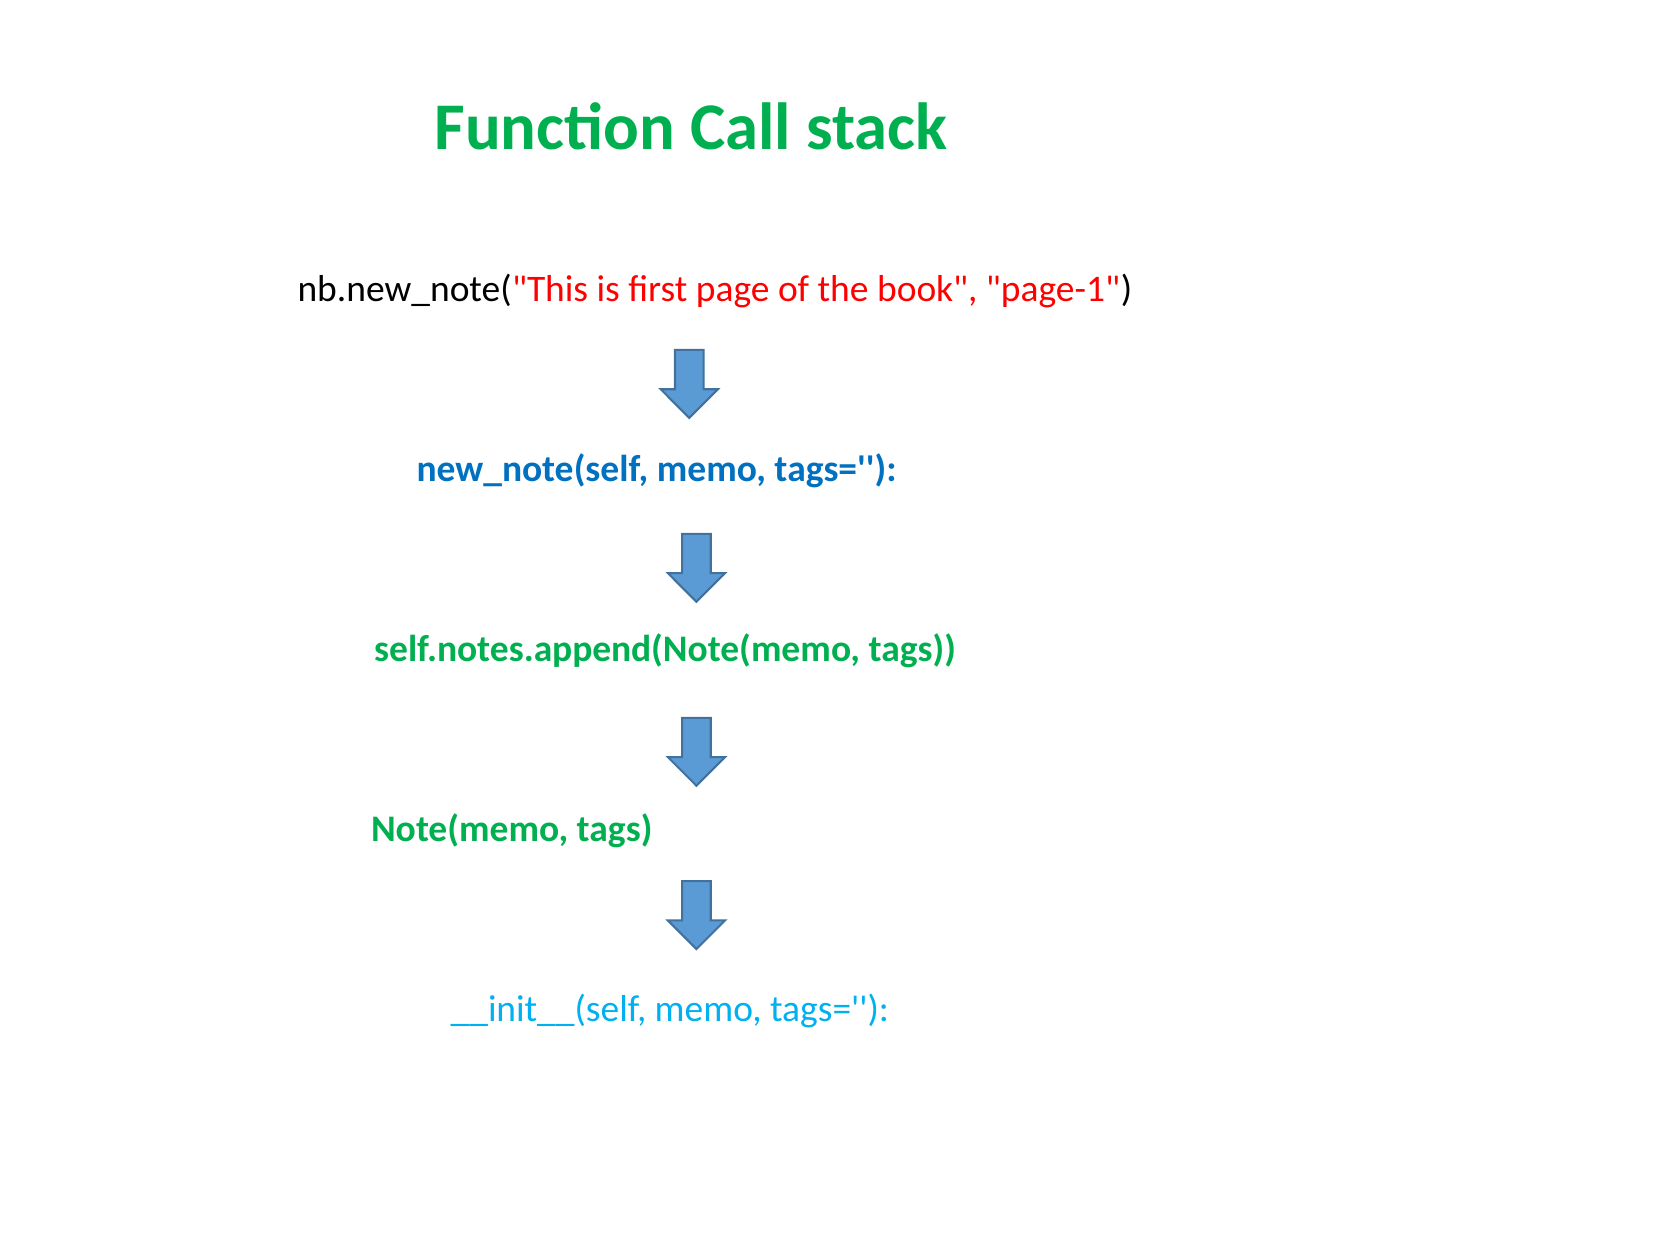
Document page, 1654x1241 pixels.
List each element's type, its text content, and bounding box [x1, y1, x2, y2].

text_box [660, 349, 718, 418]
text_box nb.new_note("This is first page of the book", "page-1") new_note(self, memo, tags=''): self.notes.append(Note(memo, tags)) Note(memo, tags) __init__(self, memo, tags=''): [181, 256, 1198, 1171]
text_box [667, 881, 726, 950]
text_box [667, 533, 726, 602]
text_box Function Call stack [419, 75, 1008, 171]
text_box [667, 717, 726, 786]
